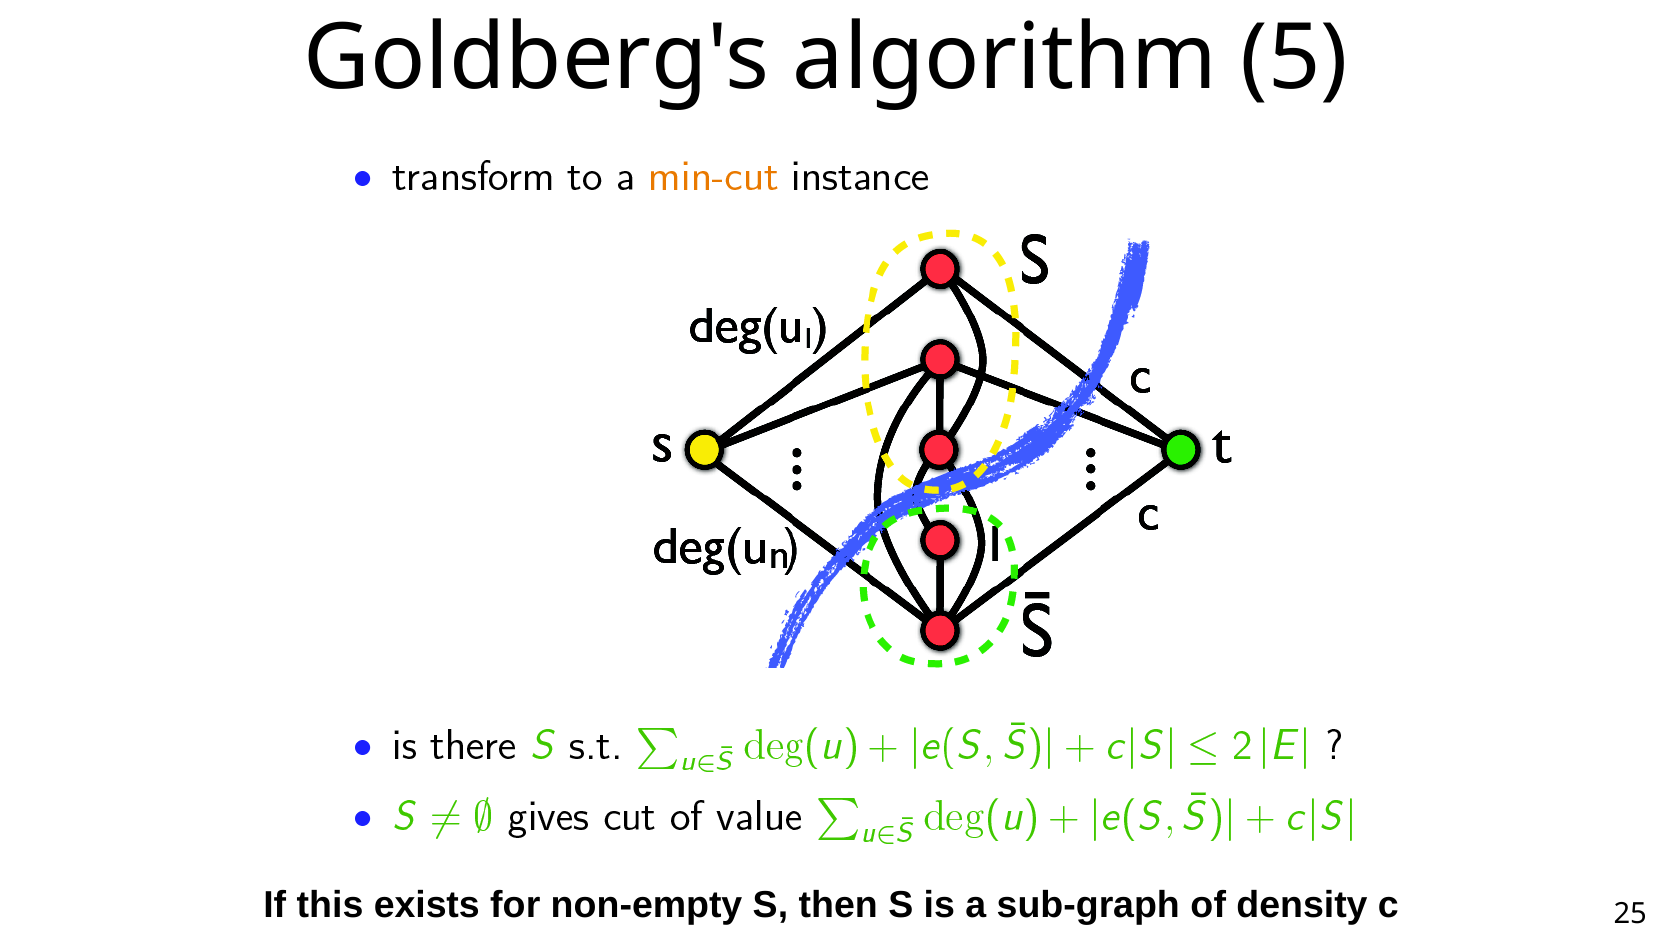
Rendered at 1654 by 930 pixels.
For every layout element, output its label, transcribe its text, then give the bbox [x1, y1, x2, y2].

picture [330, 134, 1409, 858]
text_box If this exists for non-empty S, then S is a sub-graph of density c [248, 875, 1509, 930]
title Goldberg's algorithm (5) [82, 1, 1571, 105]
